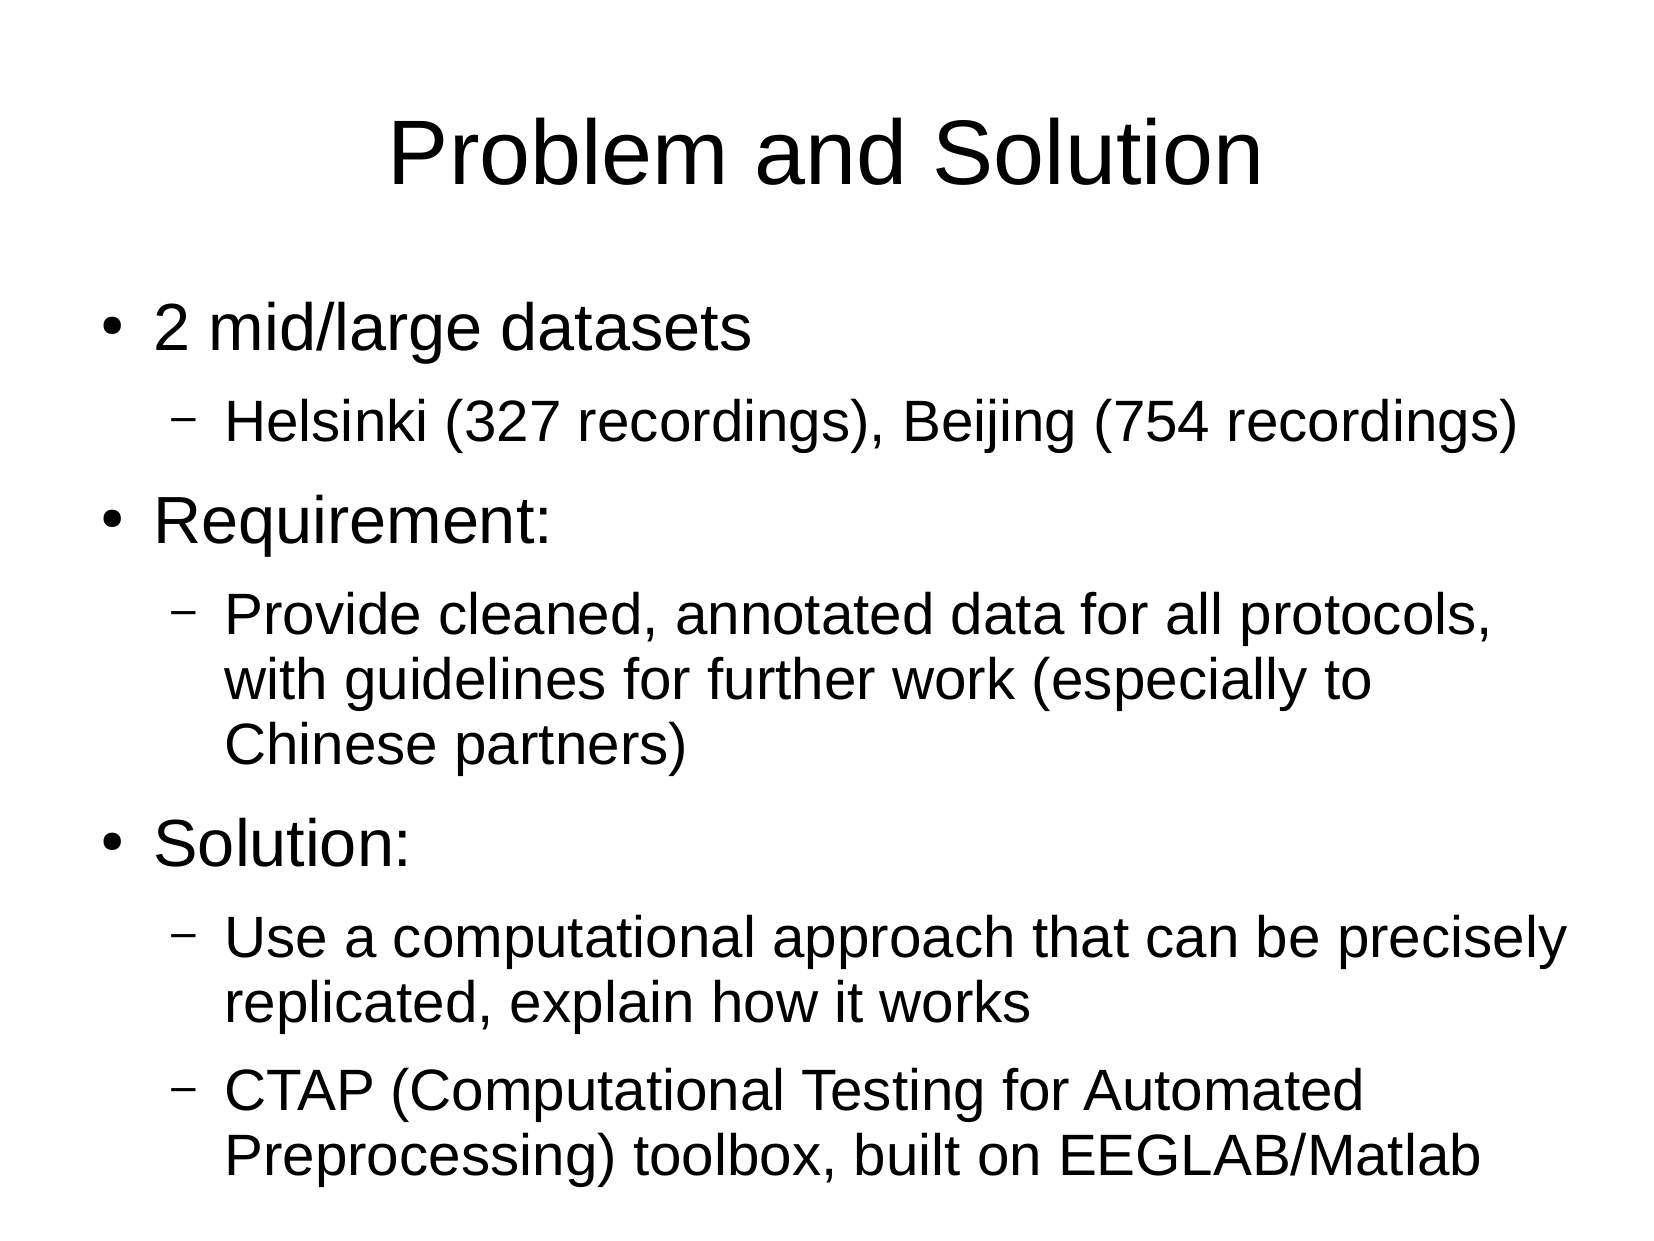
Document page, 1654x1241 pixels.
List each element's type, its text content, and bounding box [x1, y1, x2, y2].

title Problem and Solution [82, 49, 1571, 257]
list 2 mid/large datasets Helsinki (327 recordings), Beijing (754 recordings) Requirement: Provide cleaned, annotated data for all protocols, with guidelines for further work (especially to Chinese partners) Solution: Use a computational approach that can be precisely replicated, explain how it works CTAP (Computational Testing for Automated Preprocessing) toolbox, built on EEGLAB/Matlab [82, 290, 1571, 1241]
